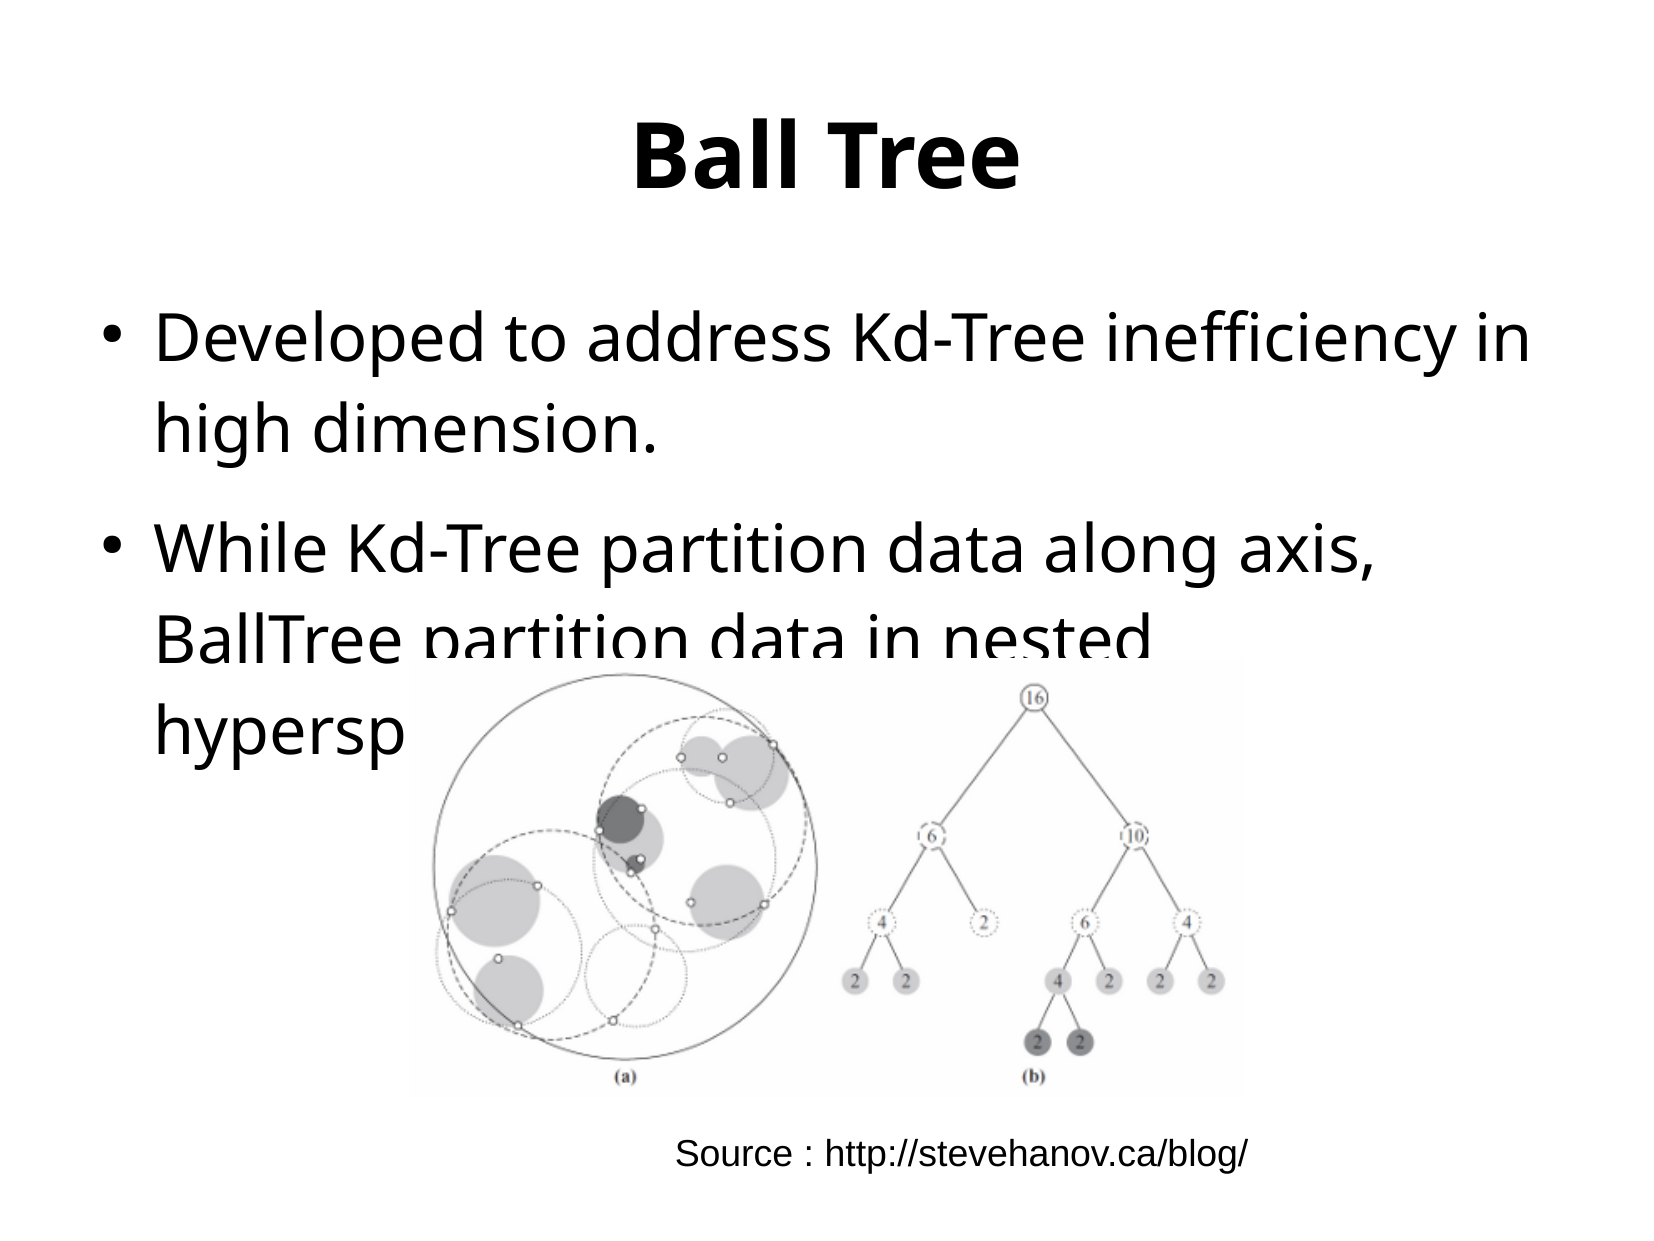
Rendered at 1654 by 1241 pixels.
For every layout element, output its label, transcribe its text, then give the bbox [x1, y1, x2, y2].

title Ball Tree [82, 49, 1571, 257]
list Developed to address Kd-Tree inefficiency in high dimension. While Kd-Tree partition data along axis, BallTree partition data in nested hypersphere. [82, 290, 1571, 1010]
picture [409, 658, 1244, 1098]
text_box Source : http://stevehanov.ca/blog/ [660, 1125, 1531, 1182]
